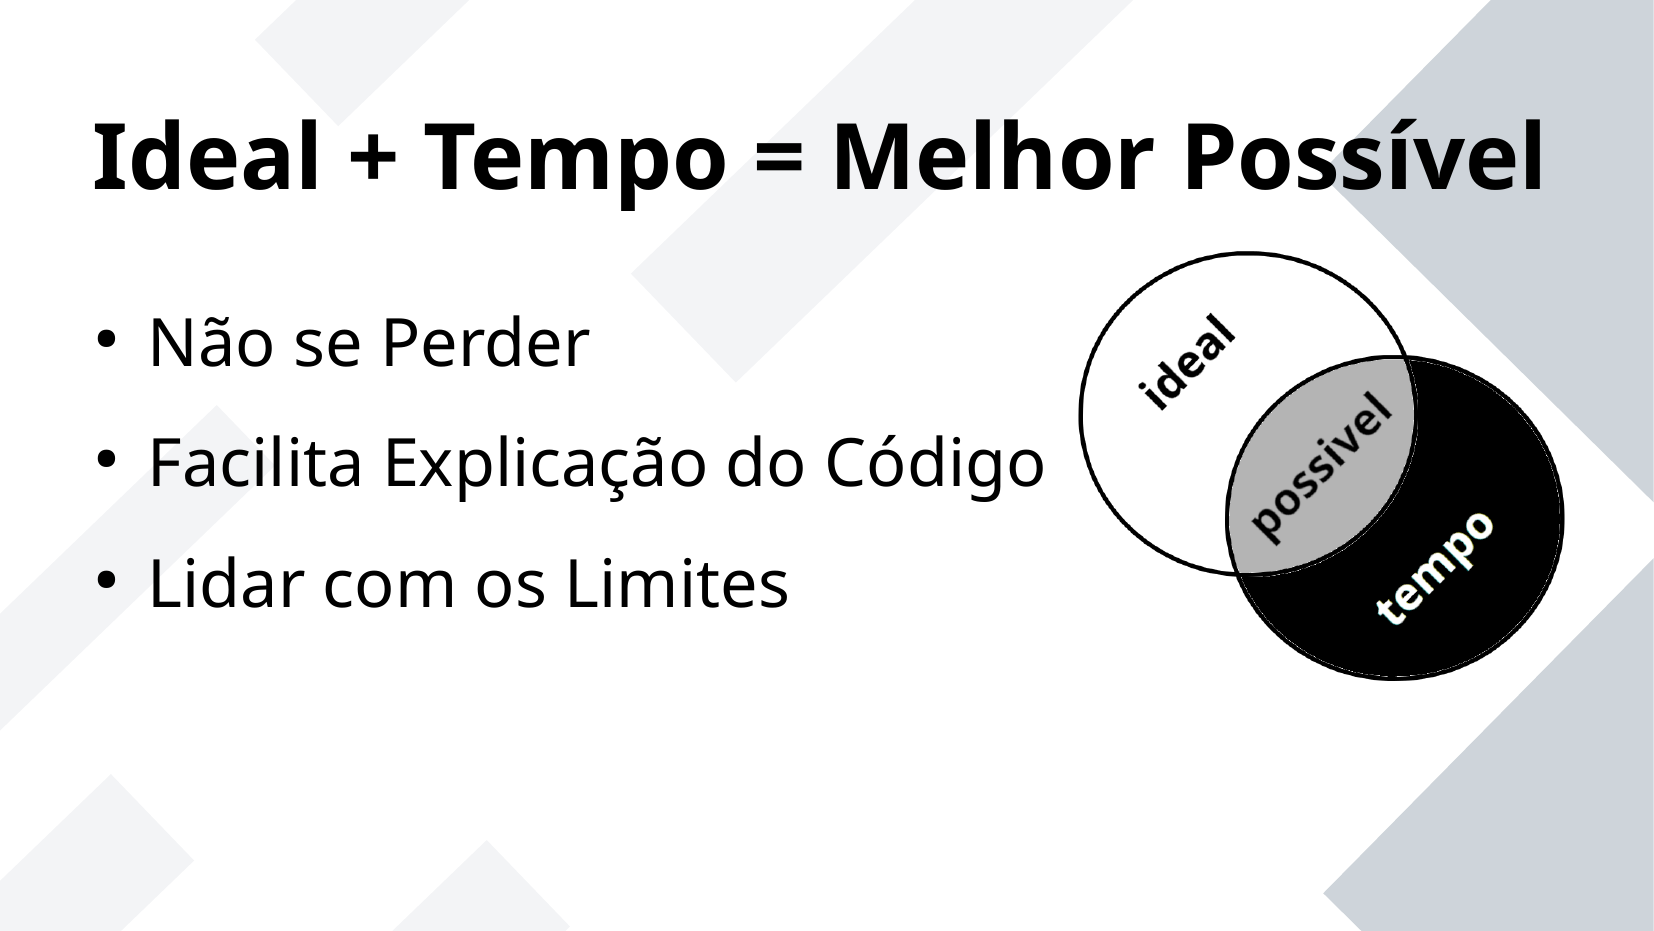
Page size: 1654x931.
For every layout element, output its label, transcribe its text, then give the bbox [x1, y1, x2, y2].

picture [1029, 206, 1625, 743]
title Ideal + Tempo = Melhor Possível [76, 76, 1565, 233]
list Não se Perder Facilita Explicação do Código Lidar com os Limites [76, 295, 1088, 835]
